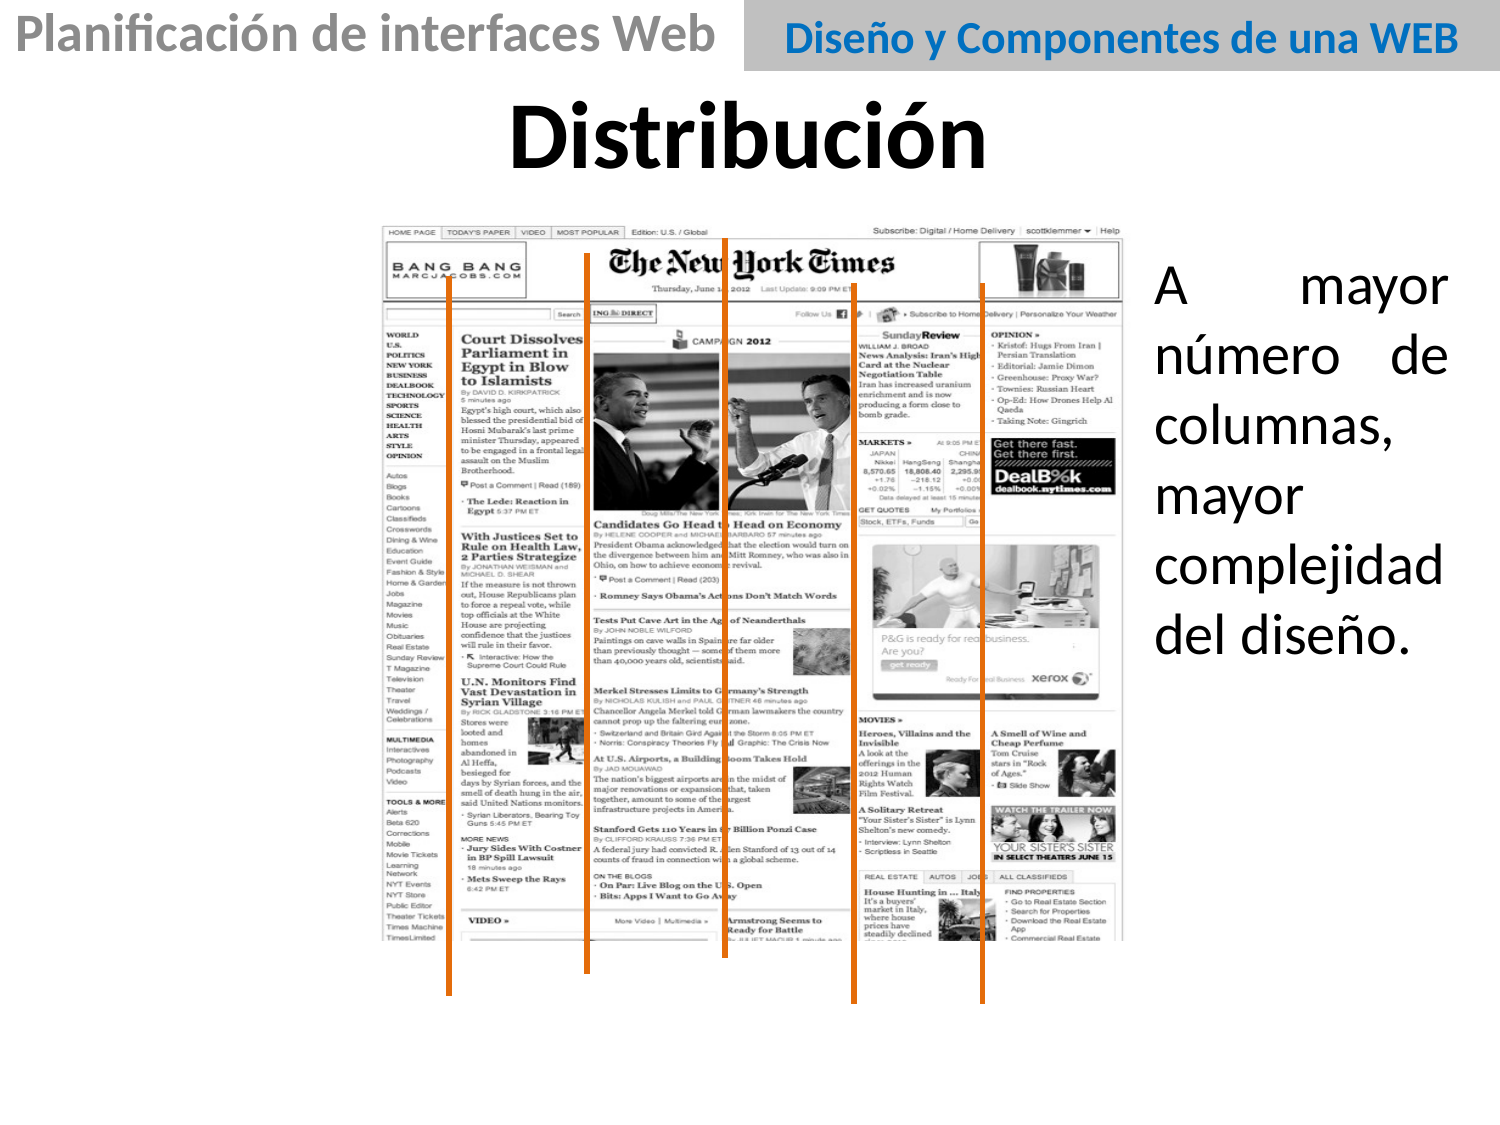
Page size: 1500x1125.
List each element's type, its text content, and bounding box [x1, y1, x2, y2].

title Diseño y Componentes de una WEB [744, 0, 1500, 71]
title Planificación de interfaces Web [0, 0, 744, 60]
text_box Distribución [370, 72, 1128, 189]
picture [371, 217, 1134, 941]
text_box A mayor número de columnas, mayor complejidad del diseño. [1139, 238, 1465, 674]
